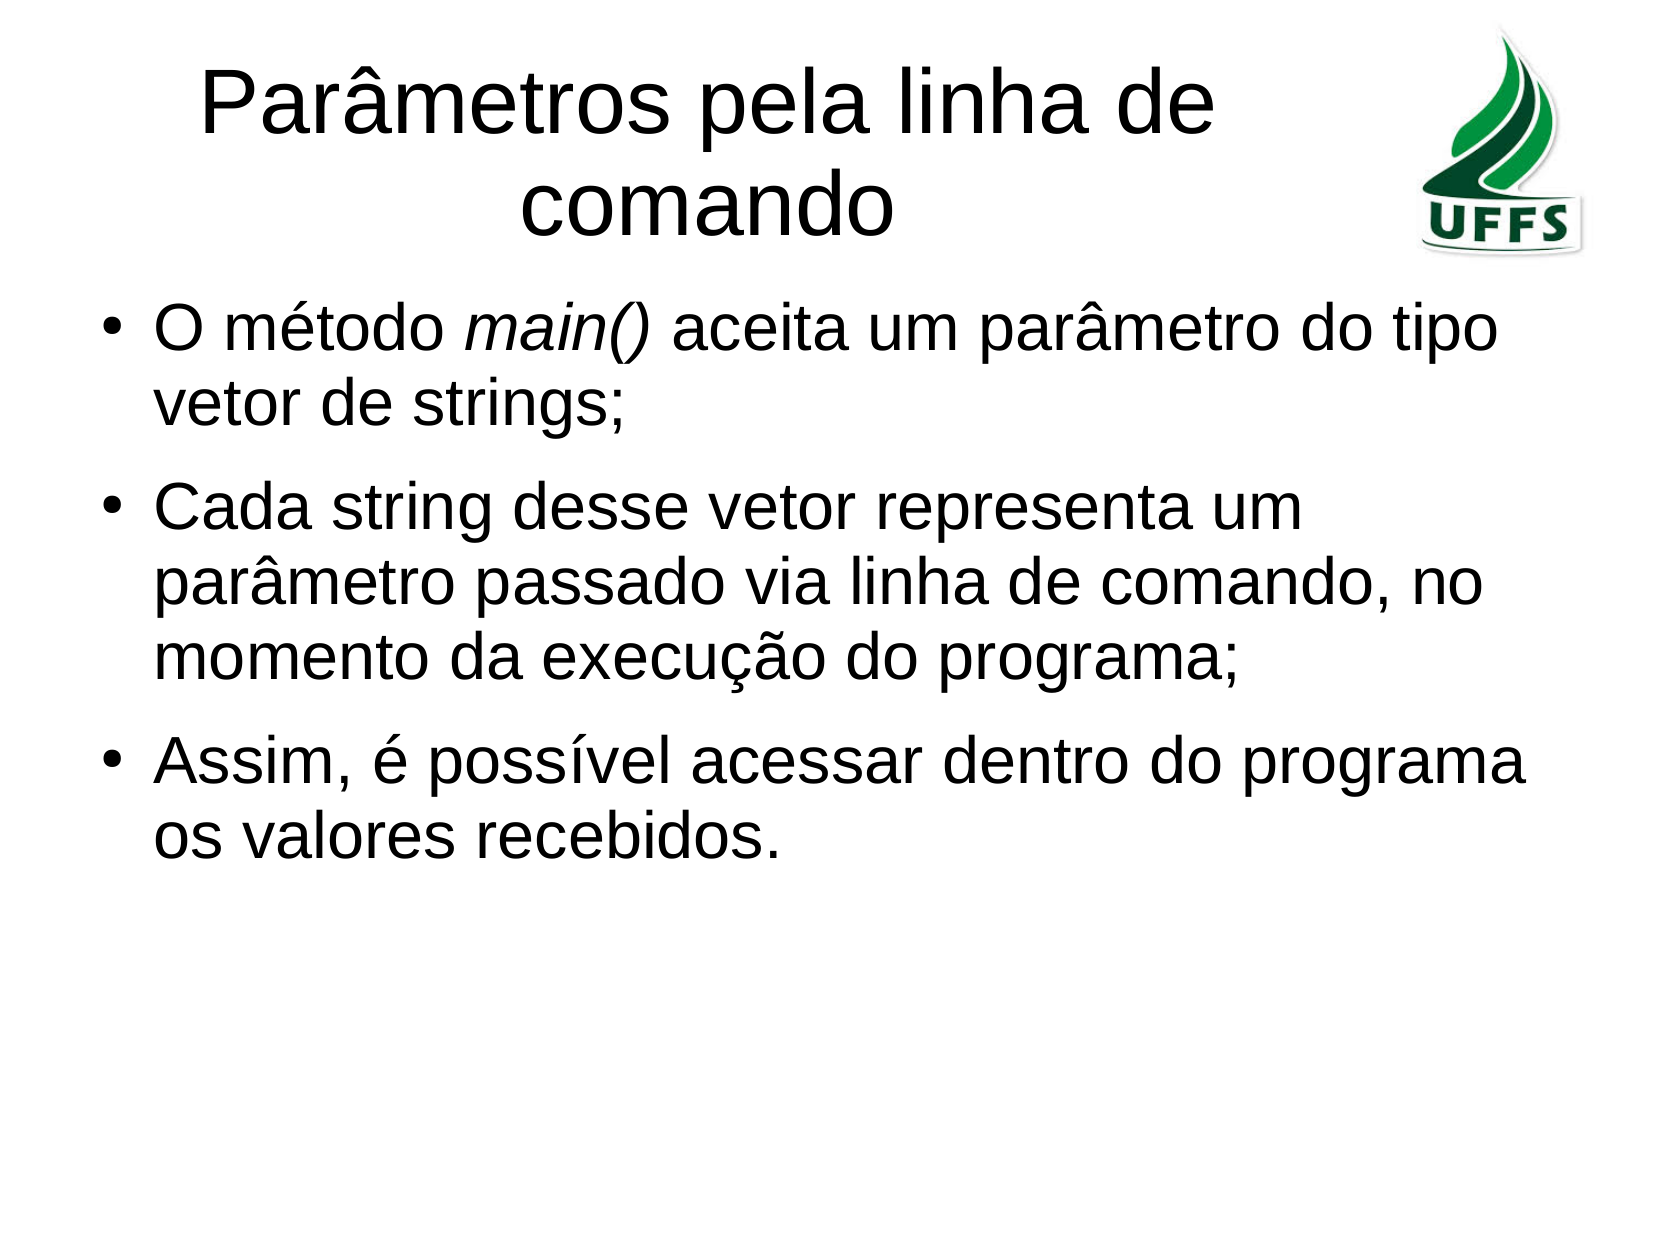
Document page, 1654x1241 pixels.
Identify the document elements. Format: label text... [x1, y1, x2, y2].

title Parâmetros pela linha de comando [82, 49, 1335, 257]
list O método main() aceita um parâmetro do tipo vetor de strings; Cada string desse vetor representa um parâmetro passado via linha de comando, no momento da execução do programa; Assim, é possível acessar dentro do programa os valores recebidos. [82, 290, 1571, 1010]
picture [1381, 20, 1624, 272]
